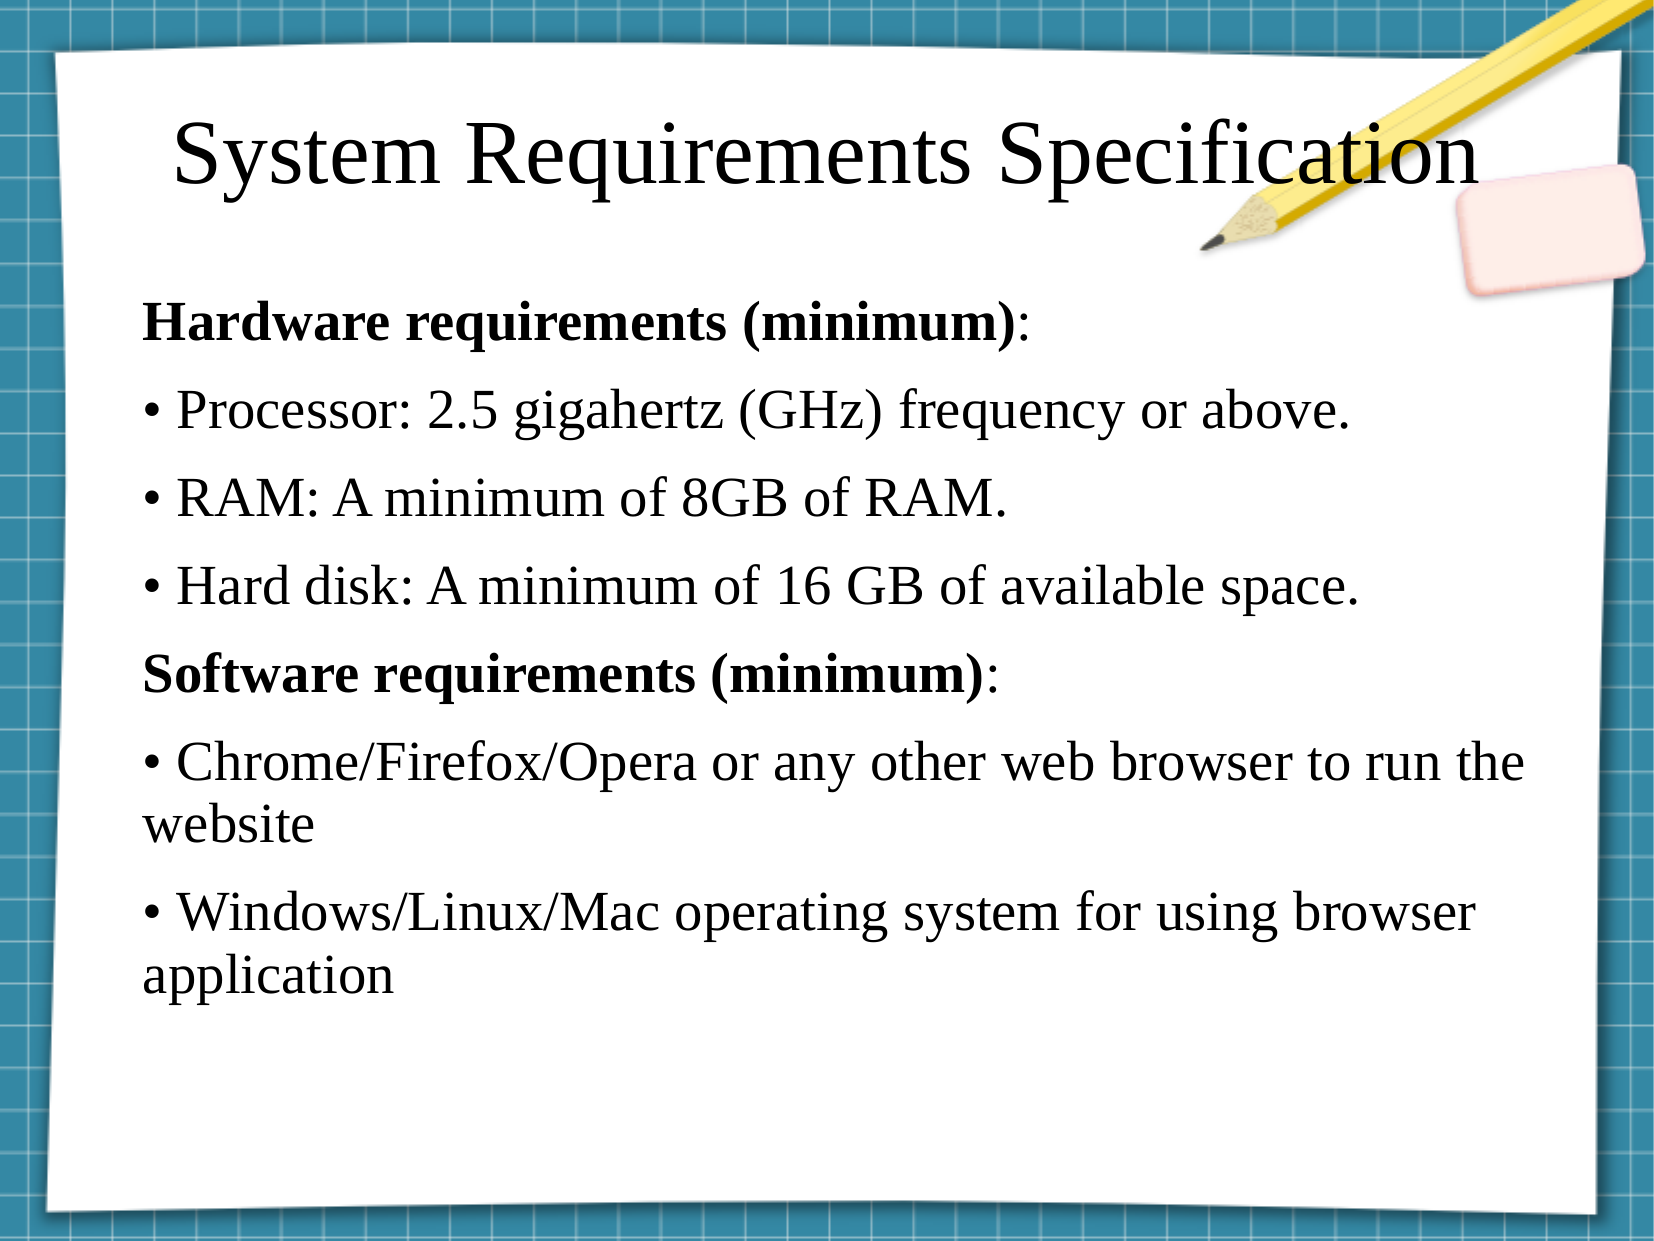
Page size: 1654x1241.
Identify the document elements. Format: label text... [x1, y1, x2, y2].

picture [0, 0, 1654, 1241]
title System Requirements Specification [82, 49, 1571, 257]
list Hardware requirements (minimum): • Processor: 2.5 gigahertz (GHz) frequency or above. • RAM: A minimum of 8GB of RAM. • Hard disk: A minimum of 16 GB of available space. Software requirements (minimum): • Chrome/Firefox/Opera or any other web browser to run the website • Windows/Linux/Mac operating system for using browser application [82, 290, 1571, 1010]
